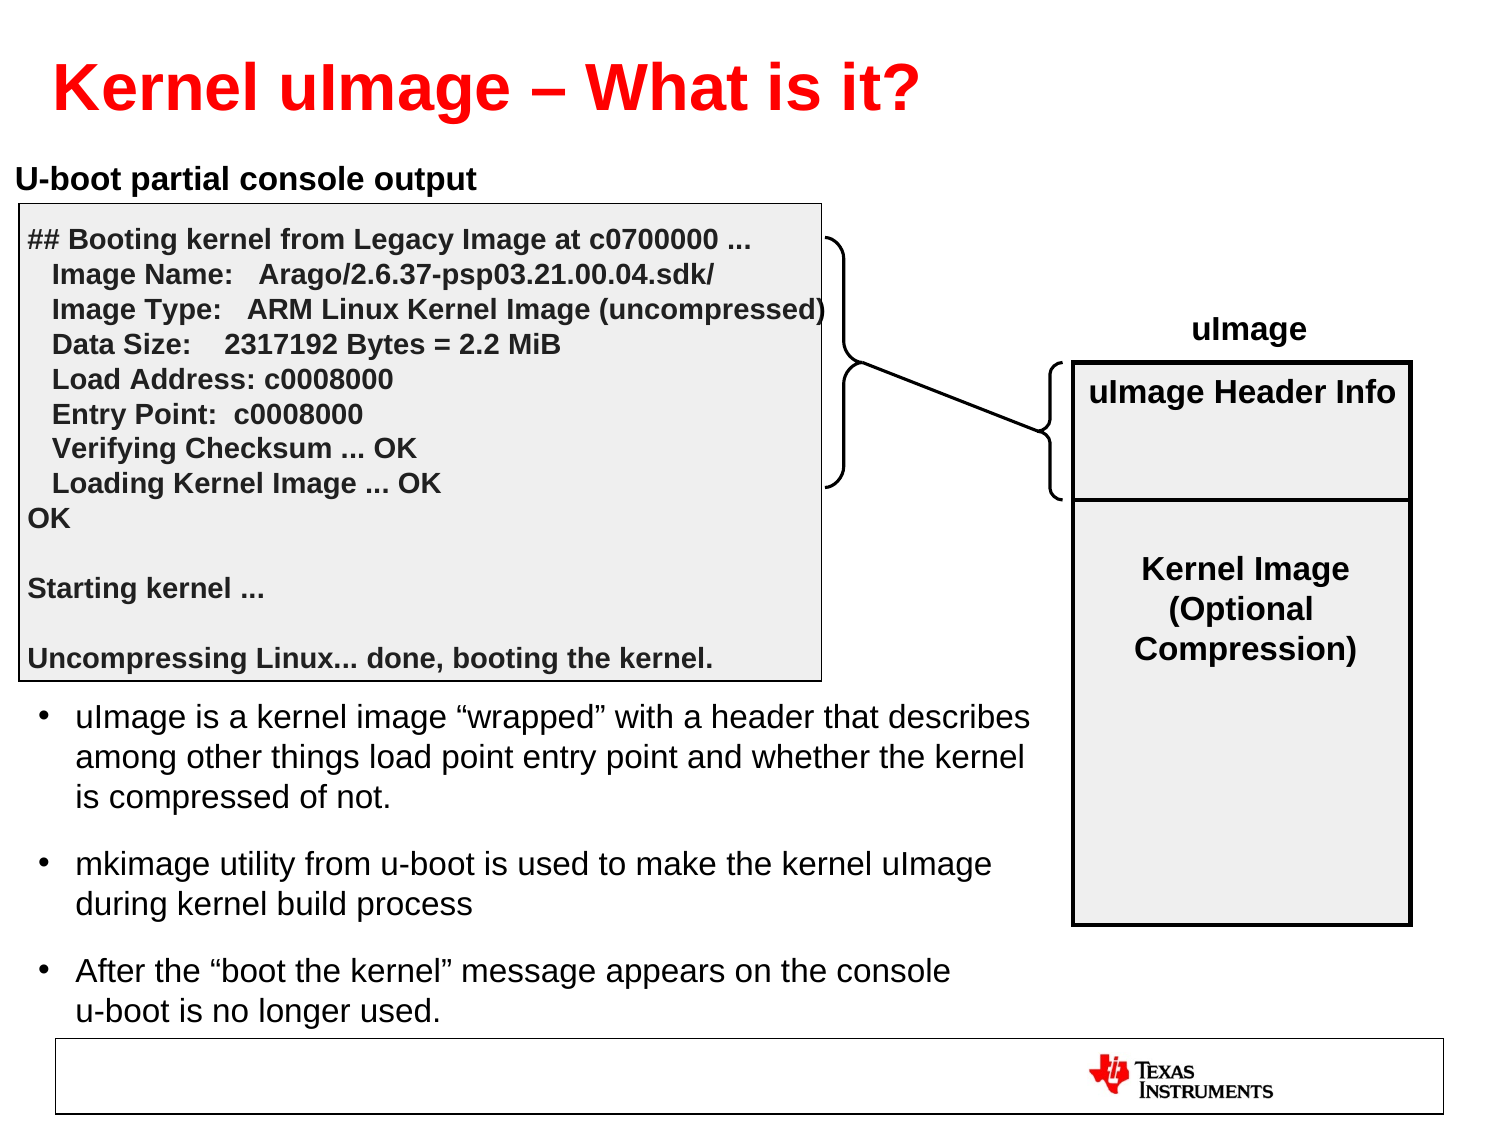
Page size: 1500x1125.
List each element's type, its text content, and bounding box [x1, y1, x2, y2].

text_box U-boot partial console output [0, 149, 538, 206]
text_box uImage [1176, 299, 1323, 356]
text_box Kernel Image (Optional Compression) [1119, 539, 1373, 675]
picture [1087, 1052, 1274, 1099]
text_box uImage is a kernel image “wrapped” with a header that describes among other things load point entry point and whether the kernel is compressed of not. mkimage utility from u-boot is used to make the kernel uImage during kernel build process After the “boot the kernel” message appears on the console u-boot is no longer used. [23, 687, 1060, 1033]
text_box ## Booting kernel from Legacy Image at c0700000 ... Image Name: Arago/2.6.37-psp03.21.00.04.sdk/ Image Type: ARM Linux Kernel Image (uncompressed) Data Size: 2317192 Bytes = 2.2 MiB Load Address: c0008000 Entry Point: c0008000 Verifying Checksum ... OK Loading Kernel Image ... OK OK Starting kernel ... Uncompressing Linux... done, booting the kernel. [12, 212, 863, 683]
text_box [18, 203, 822, 681]
text_box [1072, 362, 1411, 925]
title Kernel uImage – What is it? [37, 23, 1426, 158]
text_box uImage Header Info [1073, 362, 1412, 418]
